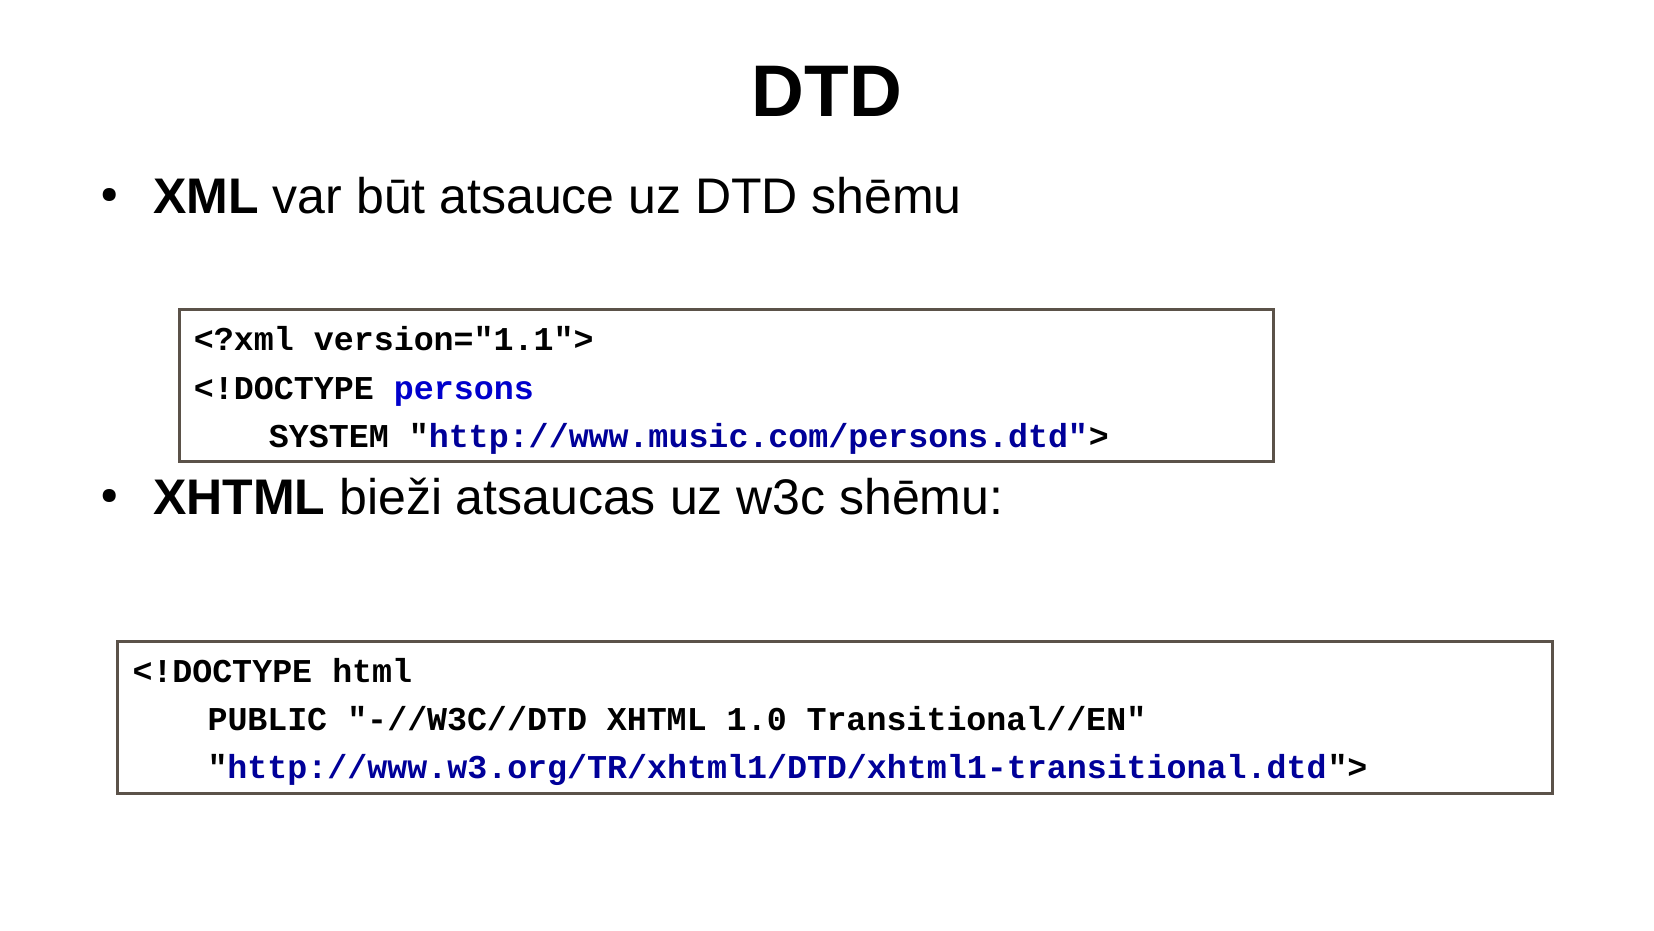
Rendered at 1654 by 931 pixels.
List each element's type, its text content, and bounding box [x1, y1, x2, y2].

text_box <!DOCTYPE html PUBLIC "-//W3C//DTD XHTML 1.0 Transitional//EN" "http://www.w3.org/TR/xhtml1/DTD/xhtml1-transitional.dtd"> [117, 641, 1553, 794]
text_box <?xml version="1.1"> <!DOCTYPE persons SYSTEM "http://www.music.com/persons.dtd"> [179, 309, 1274, 462]
title DTD [82, 37, 1571, 147]
list XML var būt atsauce uz DTD shēmu XHTML bieži atsaucas uz w3c shēmu: [82, 168, 1538, 889]
